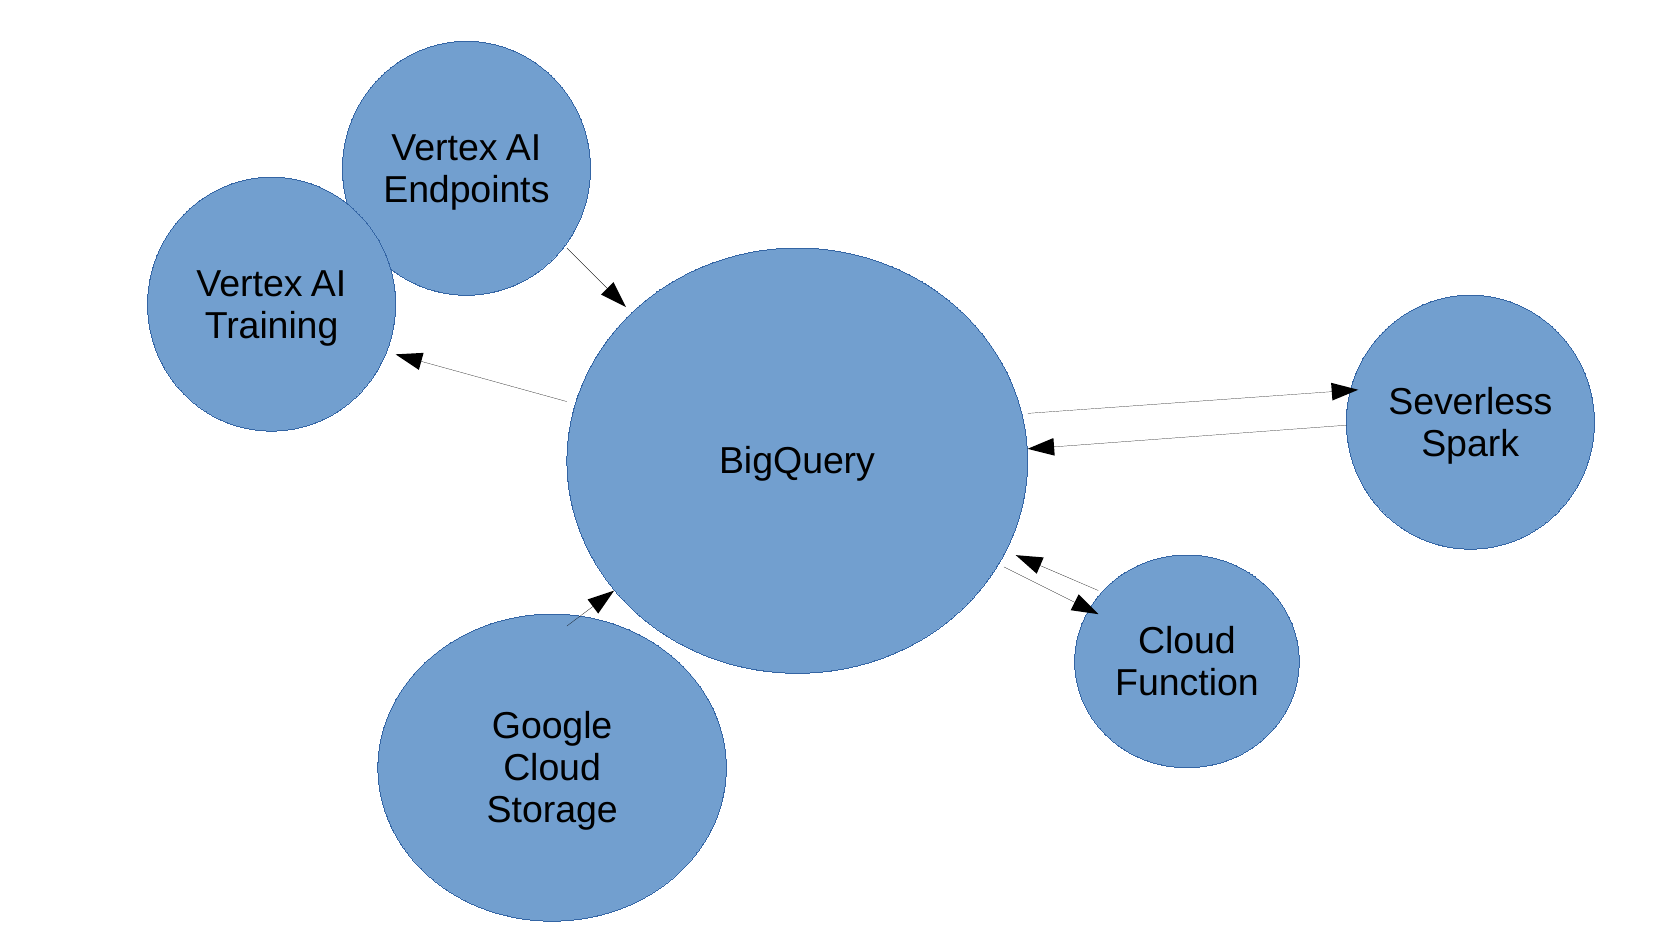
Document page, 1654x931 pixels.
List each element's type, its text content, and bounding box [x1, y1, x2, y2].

text_box Vertex AI Endpoints [342, 41, 591, 296]
text_box BigQuery [566, 248, 1028, 674]
text_box Severless Spark [1346, 295, 1595, 550]
text_box Cloud Function [1074, 555, 1300, 768]
text_box Google Cloud Storage [377, 614, 727, 922]
text_box Vertex AI Training [147, 177, 396, 432]
